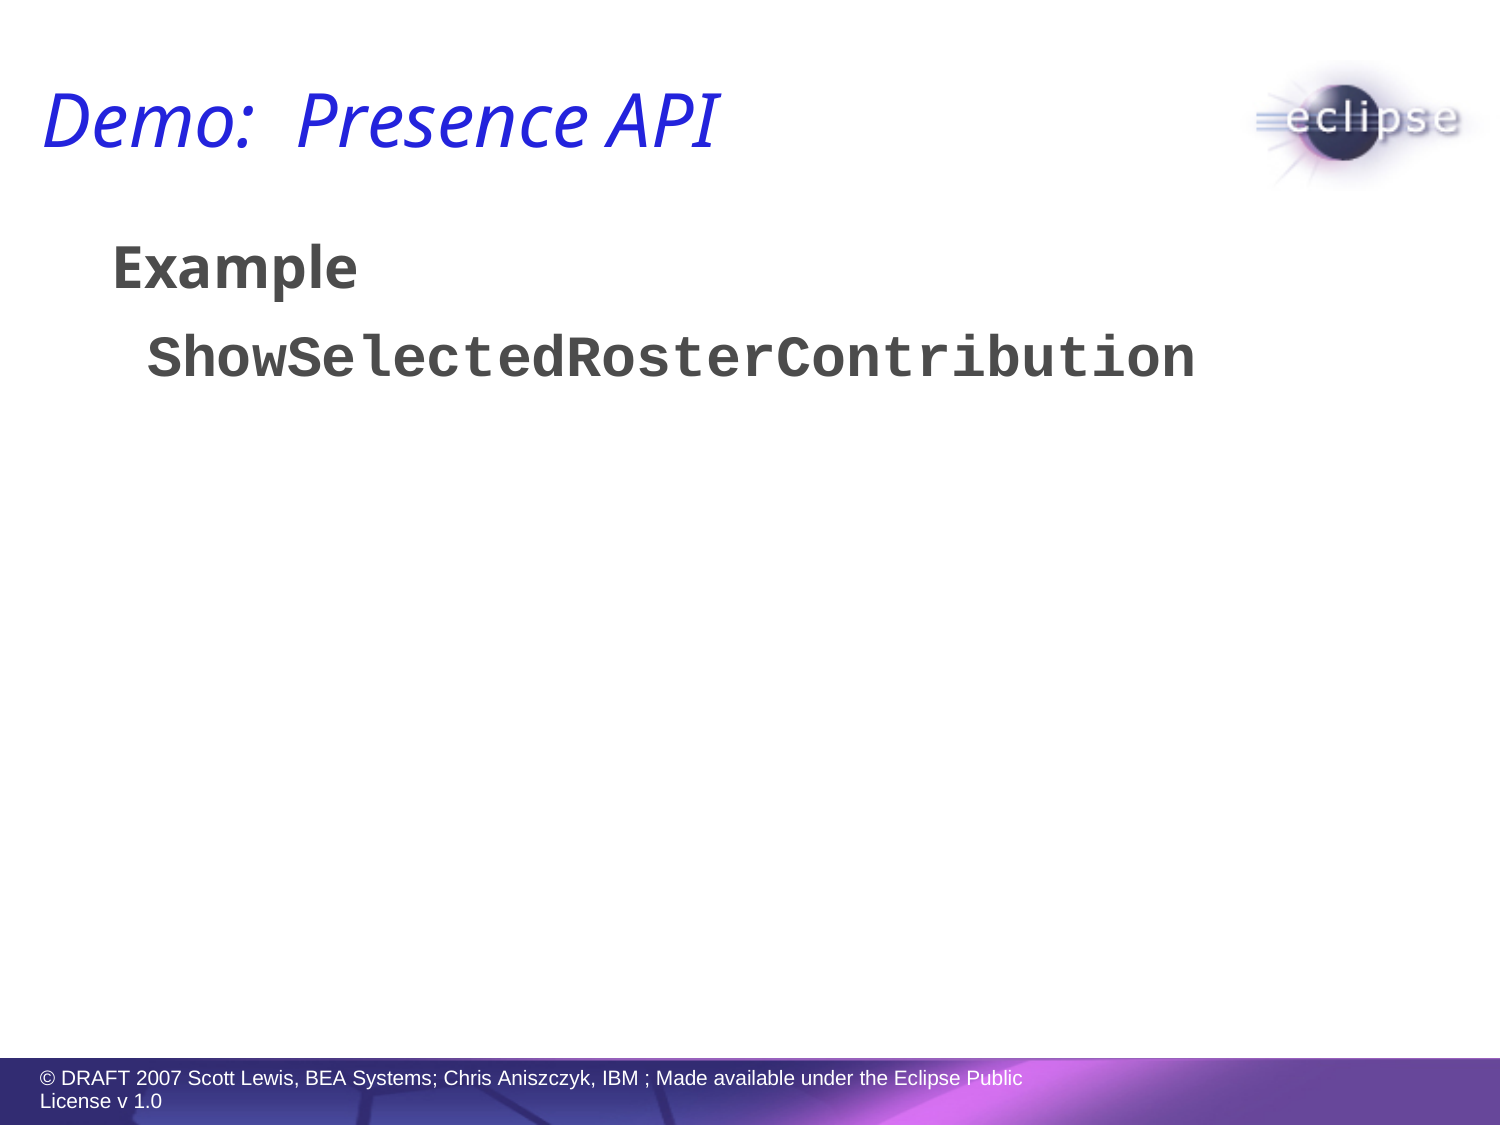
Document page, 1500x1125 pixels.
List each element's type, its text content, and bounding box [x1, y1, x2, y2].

picture [1238, 60, 1500, 191]
text_box Example ShowSelectedRosterContribution [111, 224, 1388, 1043]
title Demo: Presence API [41, 37, 1238, 202]
picture [0, 1058, 1500, 1125]
